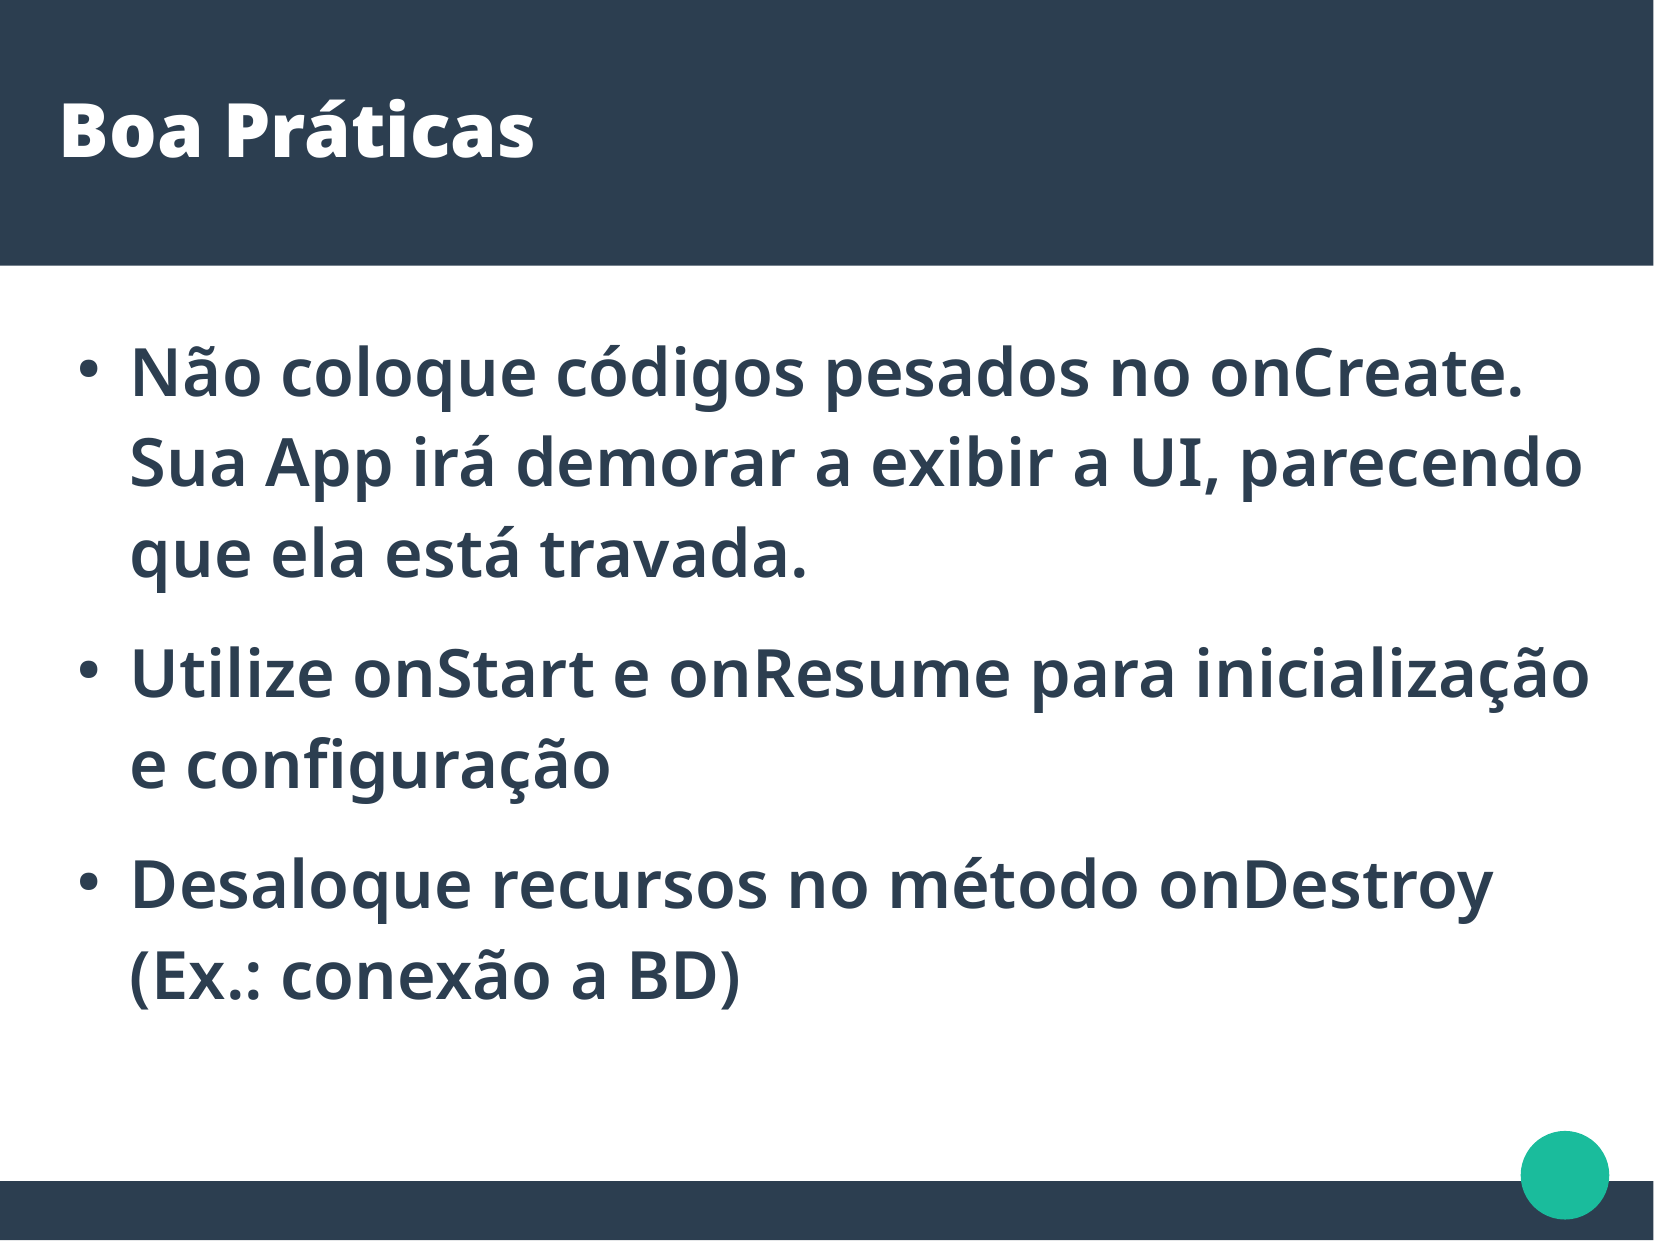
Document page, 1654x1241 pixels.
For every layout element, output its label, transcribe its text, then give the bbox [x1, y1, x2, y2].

title Boa Práticas [59, 49, 1595, 207]
list Não coloque códigos pesados no onCreate. Sua App irá demorar a exibir a UI, parecendo que ela está travada. Utilize onStart e onResume para inicialização e configuração Desaloque recursos no método onDestroy (Ex.: conexão a BD) [59, 324, 1595, 1152]
